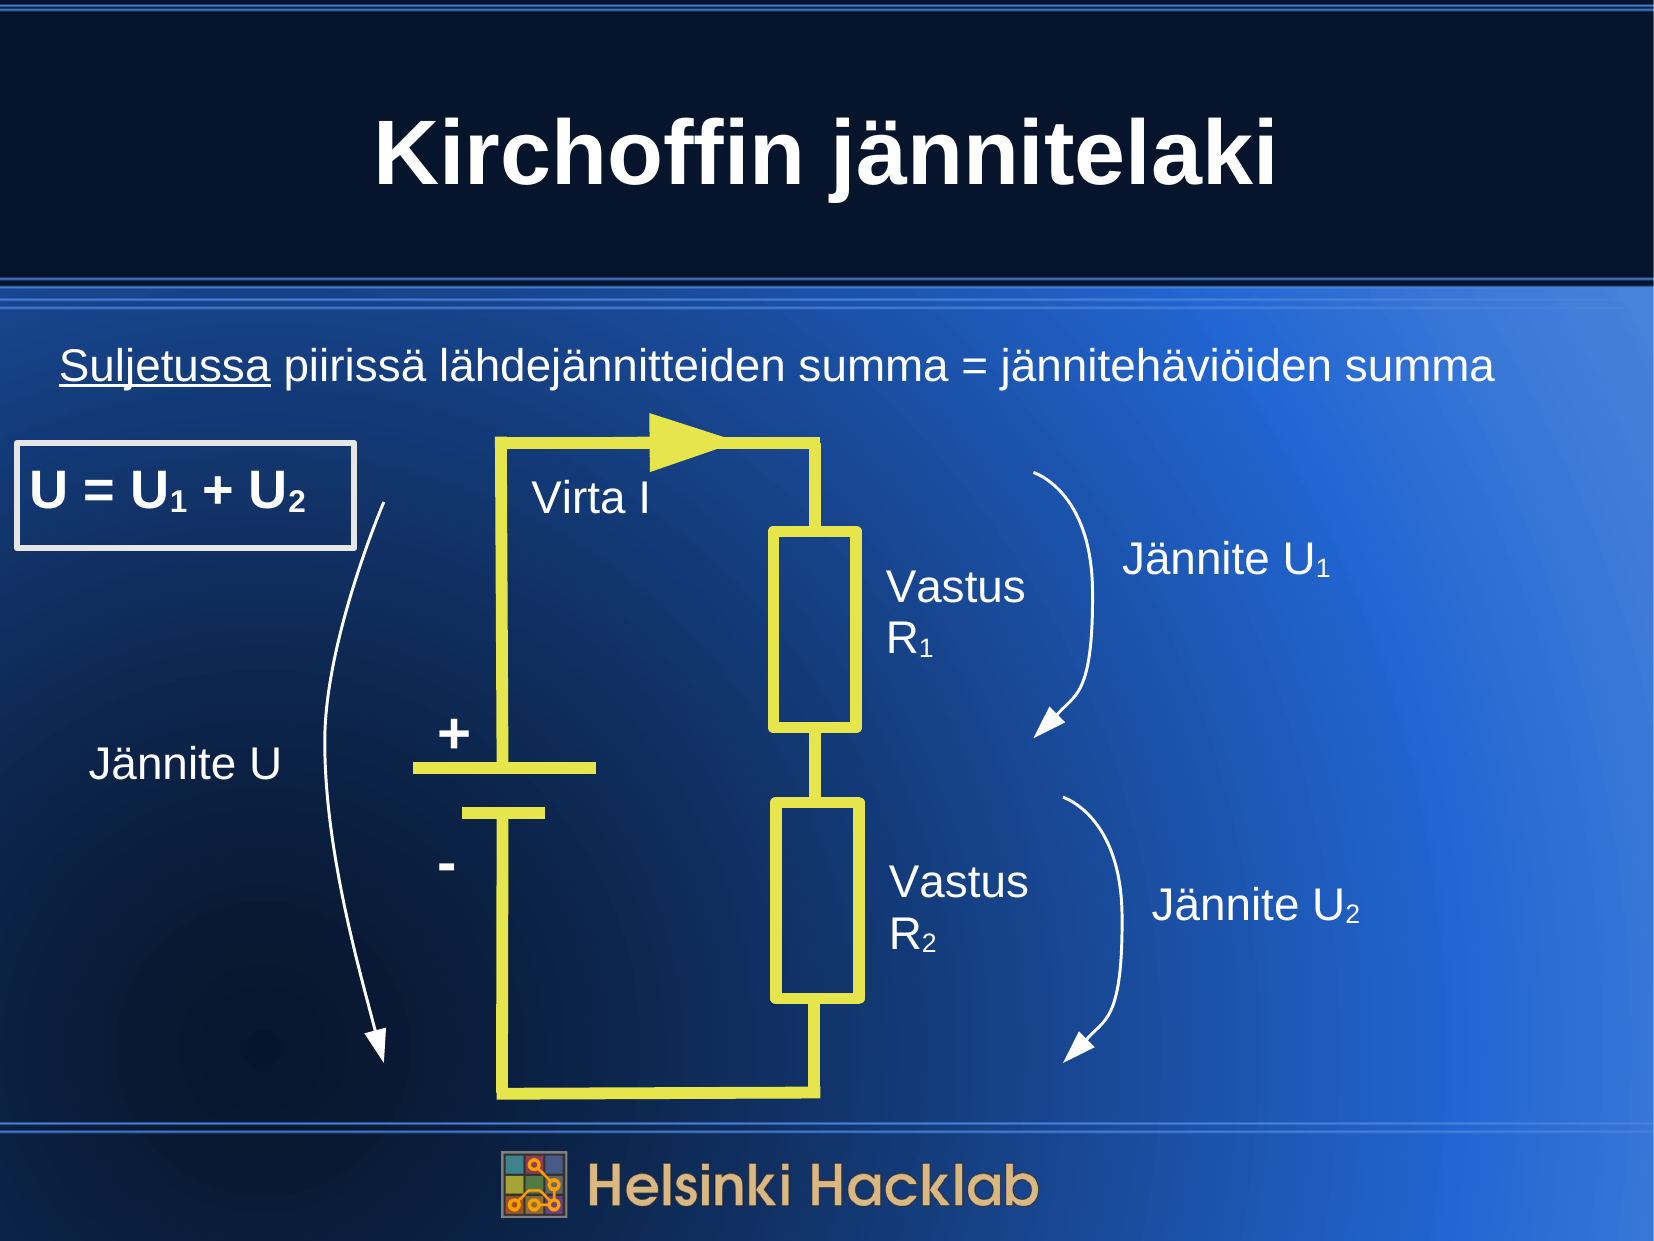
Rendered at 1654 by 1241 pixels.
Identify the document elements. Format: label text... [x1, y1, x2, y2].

title Kirchoffin jännitelaki [82, 49, 1571, 257]
text_box U = U1 + U2 [29, 459, 384, 591]
text_box Jännite U2 [1151, 878, 1447, 946]
text_box + [437, 700, 486, 769]
text_box Vastus R1 [885, 561, 1031, 679]
text_box Vastus R2 [888, 856, 1034, 974]
text_box - [437, 829, 486, 897]
text_box Jännite U1 [1122, 532, 1388, 599]
text_box Suljetussa piirissä lähdejännitteiden summa = jännitehäviöiden summa [59, 340, 1625, 429]
text_box Virta I [531, 472, 652, 524]
text_box Jännite U [88, 738, 355, 795]
picture [0, 0, 1654, 1241]
text_box U = U1 + U2 [29, 459, 351, 545]
